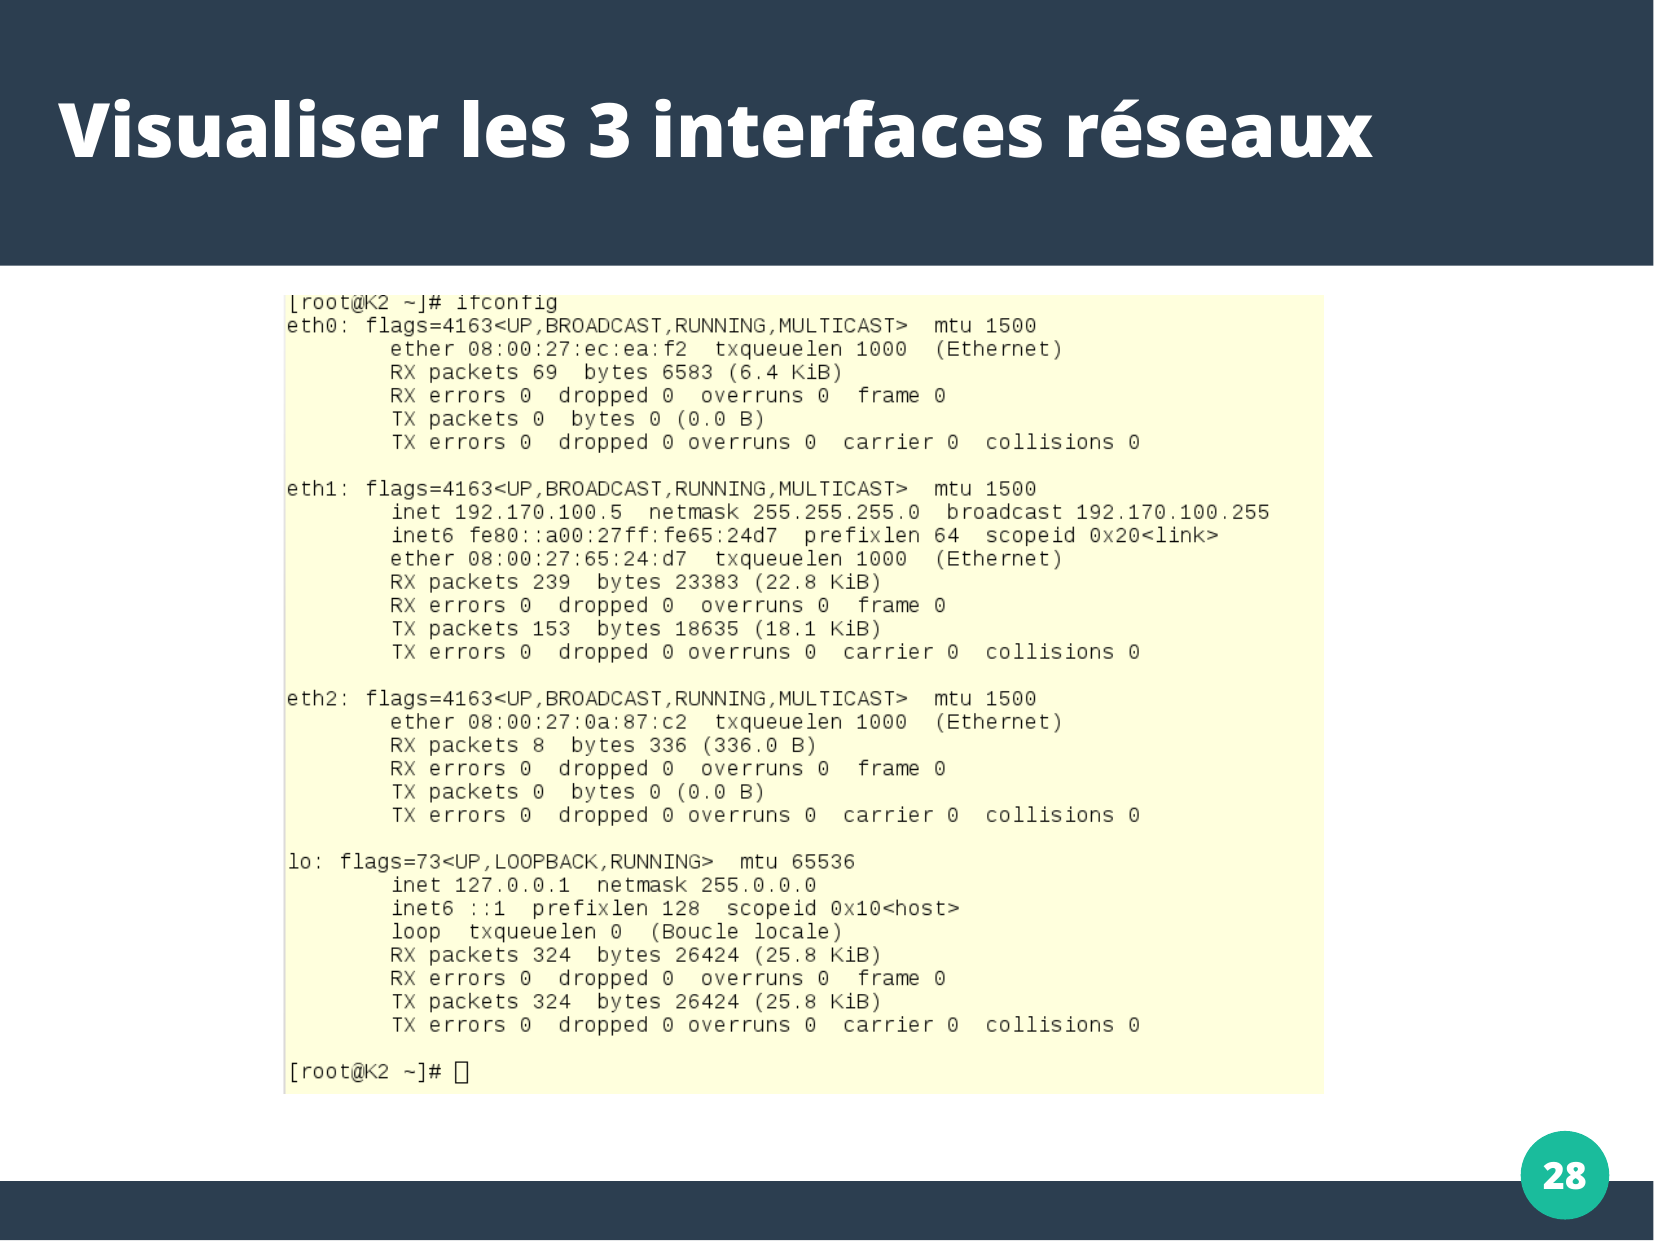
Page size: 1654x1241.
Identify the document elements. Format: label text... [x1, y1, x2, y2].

picture [283, 295, 1324, 1094]
title Visualiser les 3 interfaces réseaux [59, 49, 1595, 207]
